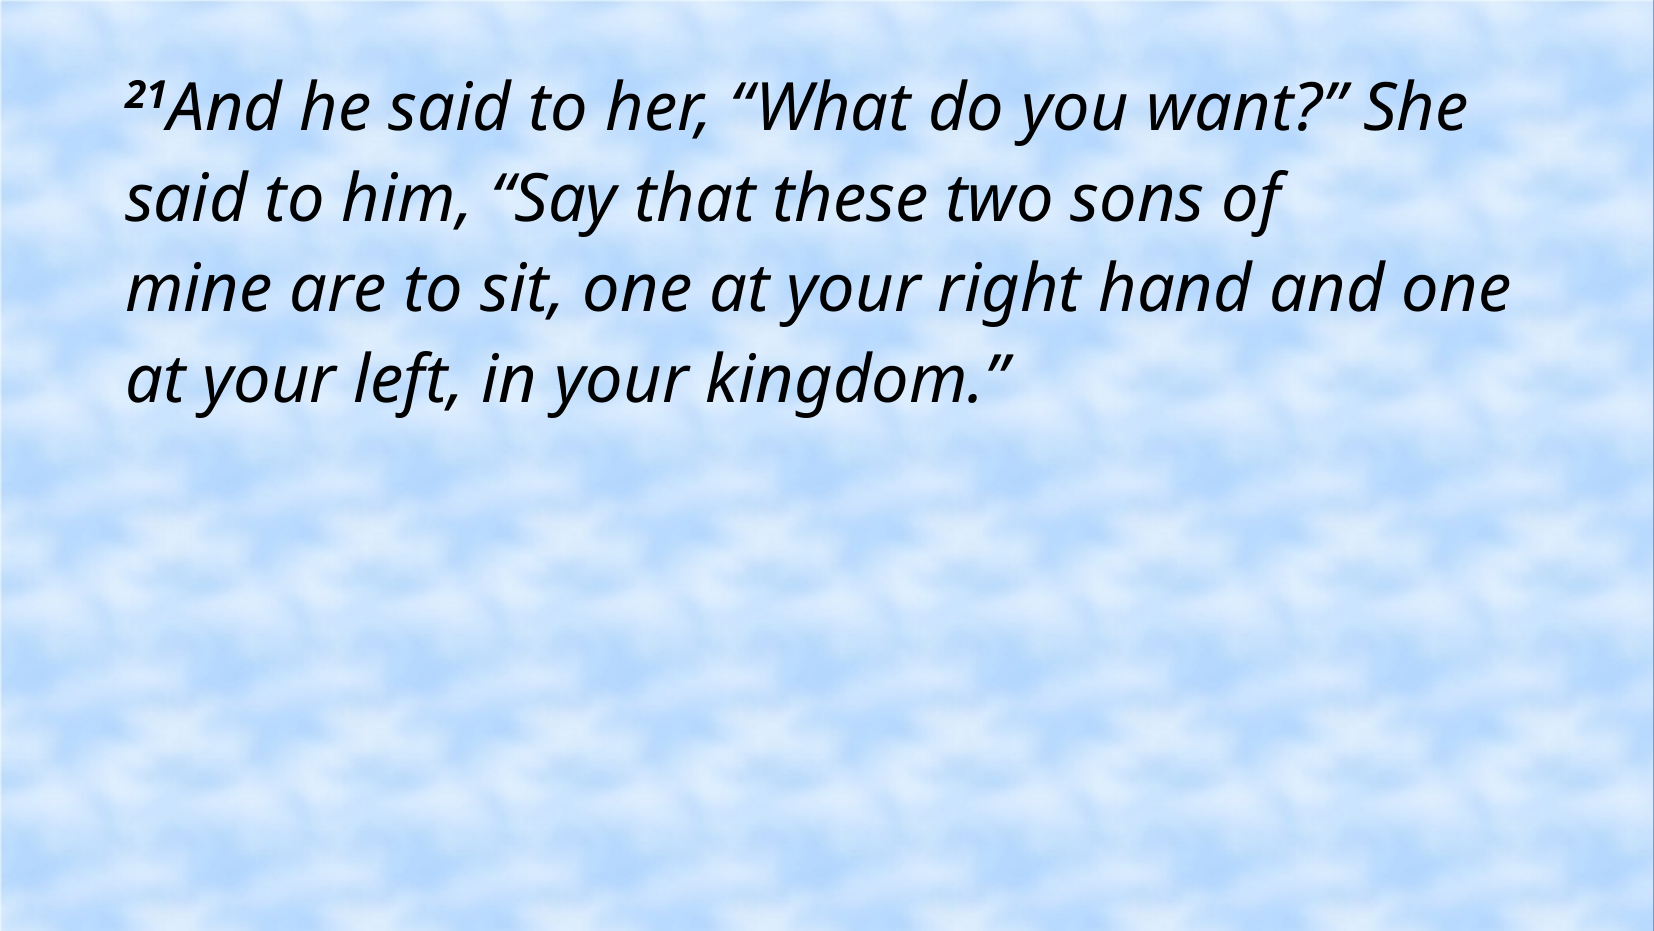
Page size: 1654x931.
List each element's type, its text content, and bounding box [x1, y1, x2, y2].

picture [0, 0, 1654, 931]
text_box 21And he said to her, “What do you want?” She said to him, “Say that these two sons of mine are to sit, one at your right hand and one at your left, in your kingdom.” [109, 51, 1550, 422]
